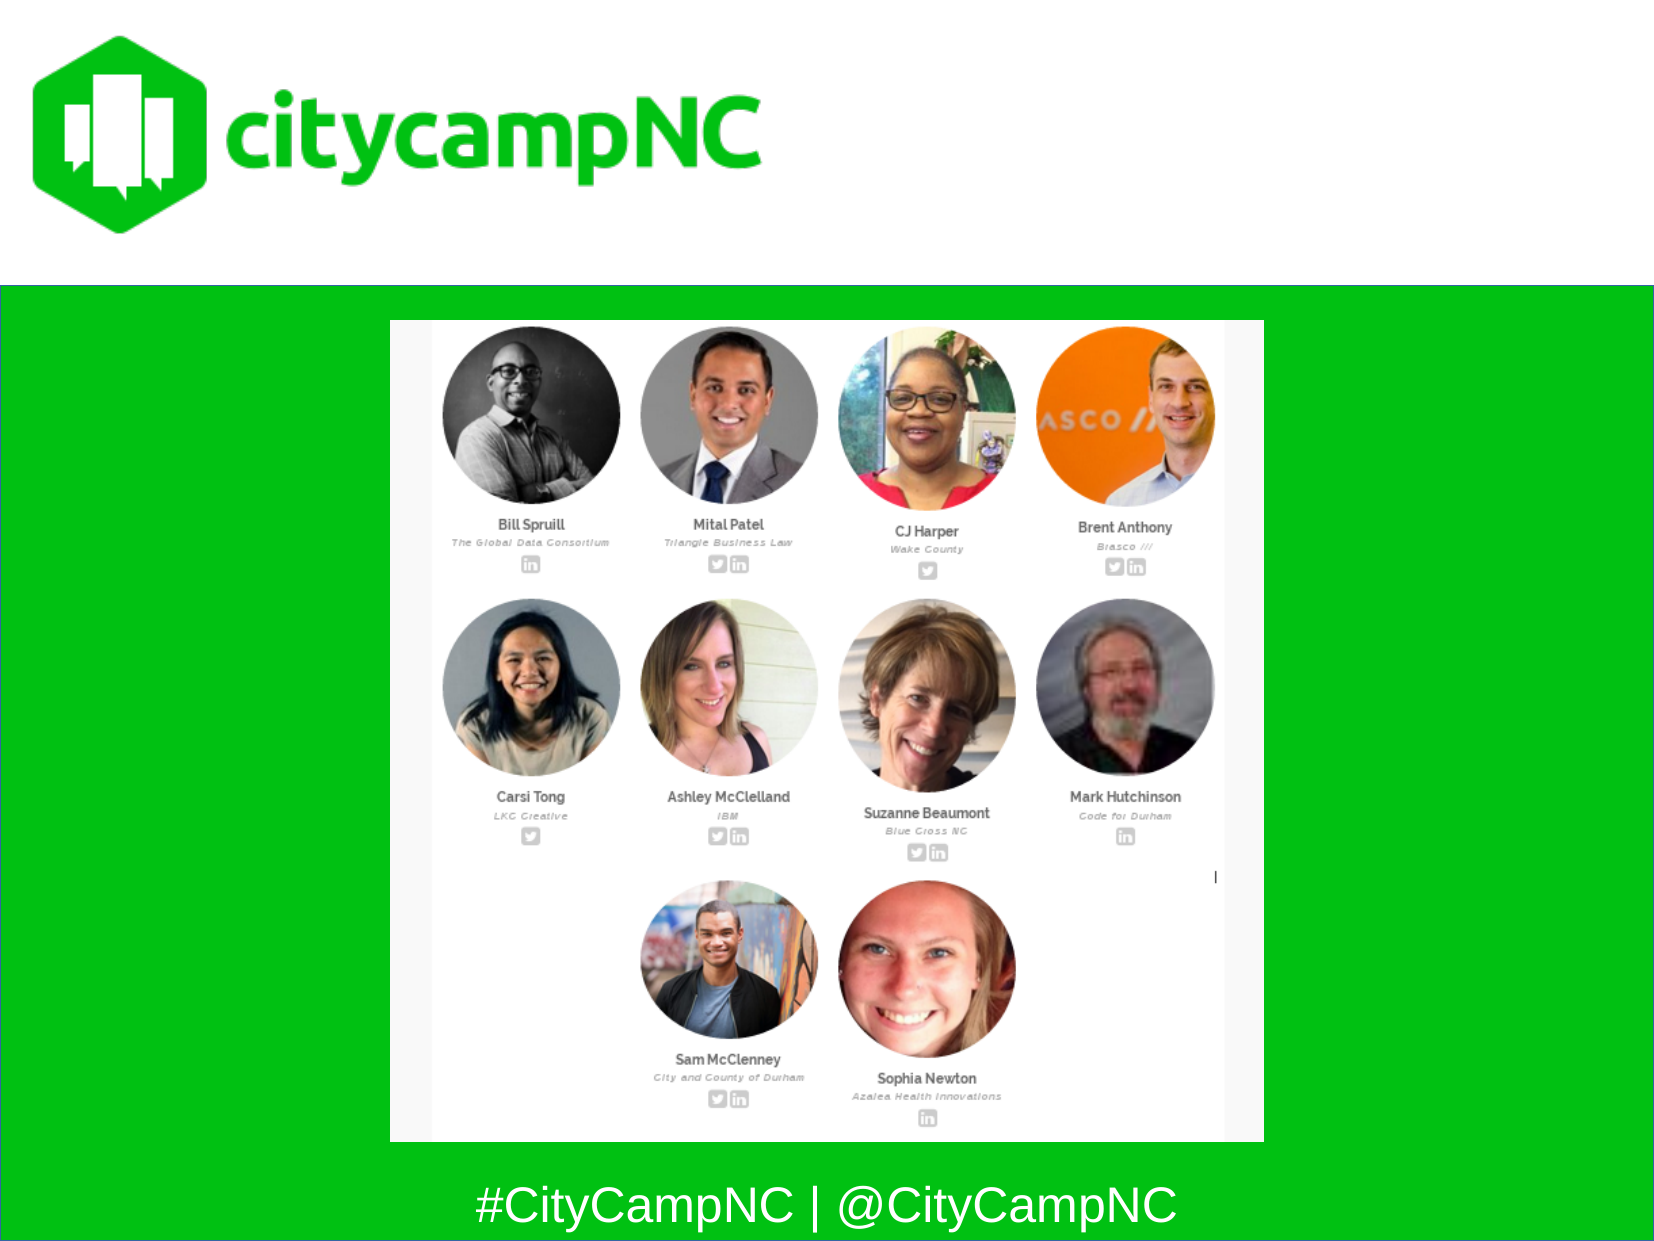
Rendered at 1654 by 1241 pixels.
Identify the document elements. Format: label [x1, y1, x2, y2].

picture [0, 3, 794, 267]
picture [390, 320, 1264, 1142]
